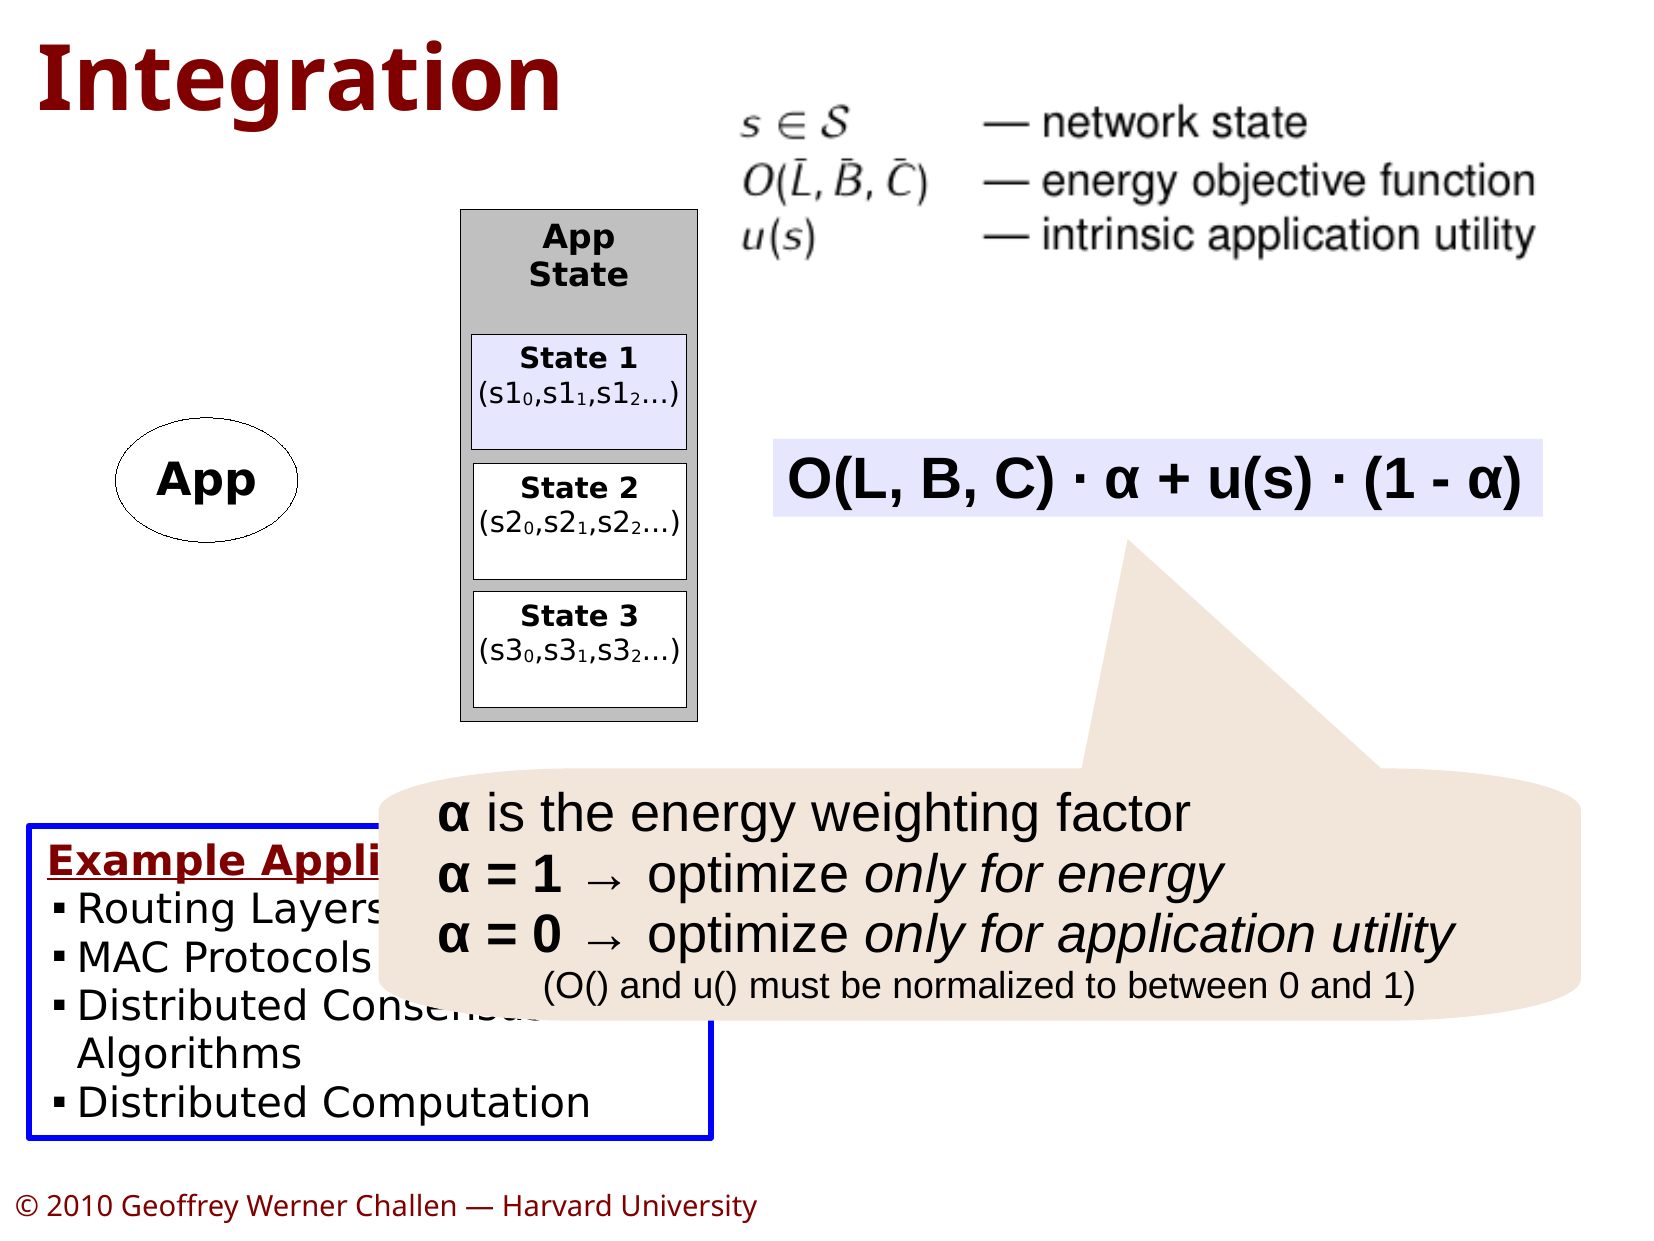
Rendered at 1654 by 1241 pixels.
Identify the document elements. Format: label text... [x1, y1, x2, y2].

picture [723, 79, 1601, 291]
text_box App [115, 417, 298, 543]
text_box State 2 (s20,s21,s22...) [473, 463, 687, 580]
text_box Example Applications: Routing Layers MAC Protocols Distributed Consensus Algorithms Distributed Computation [28, 825, 712, 1138]
title Integration [0, 0, 1654, 151]
text_box State 1 (s10,s11,s12...) [471, 334, 687, 450]
text_box App State [460, 209, 698, 722]
text_box α is the energy weighting factor α = 1 → optimize only for energy α = 0 → optimize only for application utility (O() and u() must be normalized to between 0 and 1) [378, 539, 1581, 1021]
text_box O(L, B, C) ∙ α + u(s) ∙ (1 - α) [773, 438, 1543, 517]
text_box State 3 (s30,s31,s32...) [473, 591, 687, 708]
